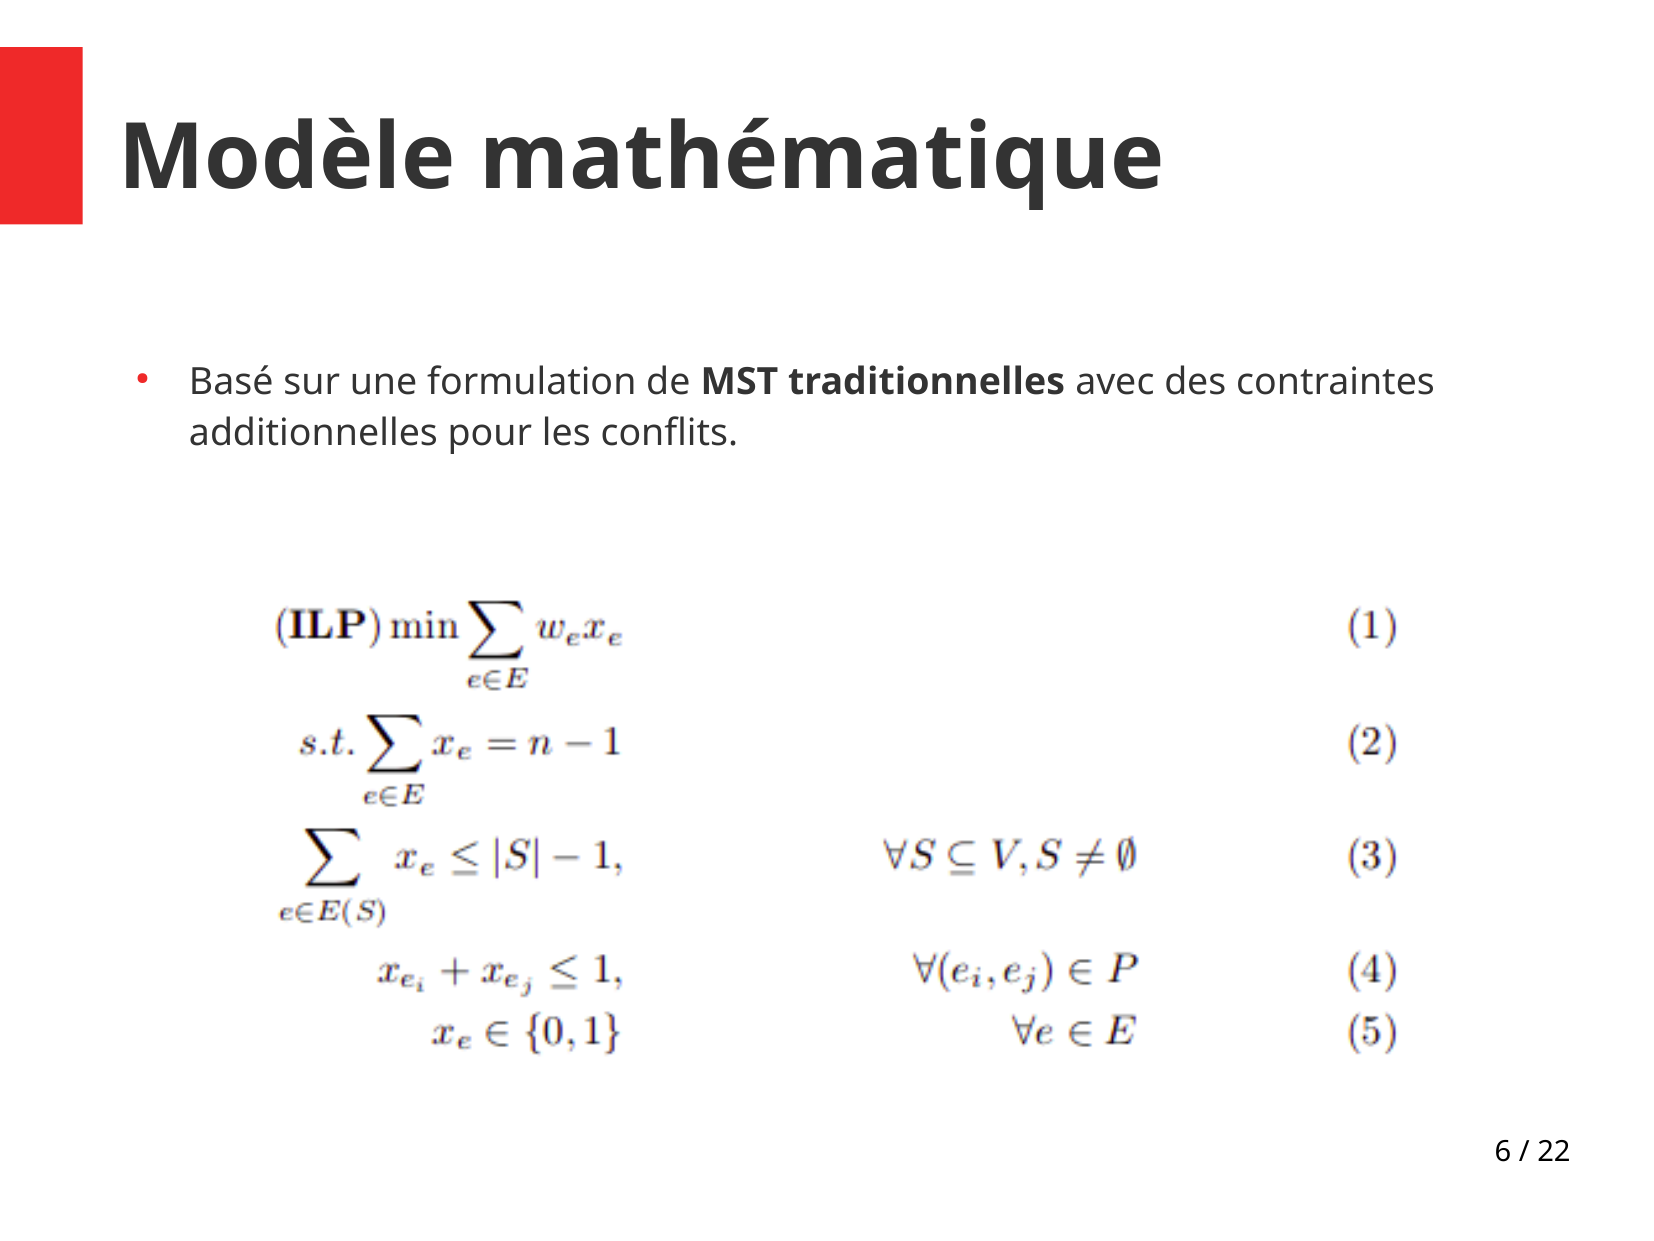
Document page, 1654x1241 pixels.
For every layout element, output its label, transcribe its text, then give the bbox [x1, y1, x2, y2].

picture [195, 488, 1453, 1099]
title Modèle mathématique [118, 49, 1571, 257]
list Basé sur une formulation de MST traditionnelles avec des contraintes additionnelles pour les conflits. [118, 354, 1536, 1074]
